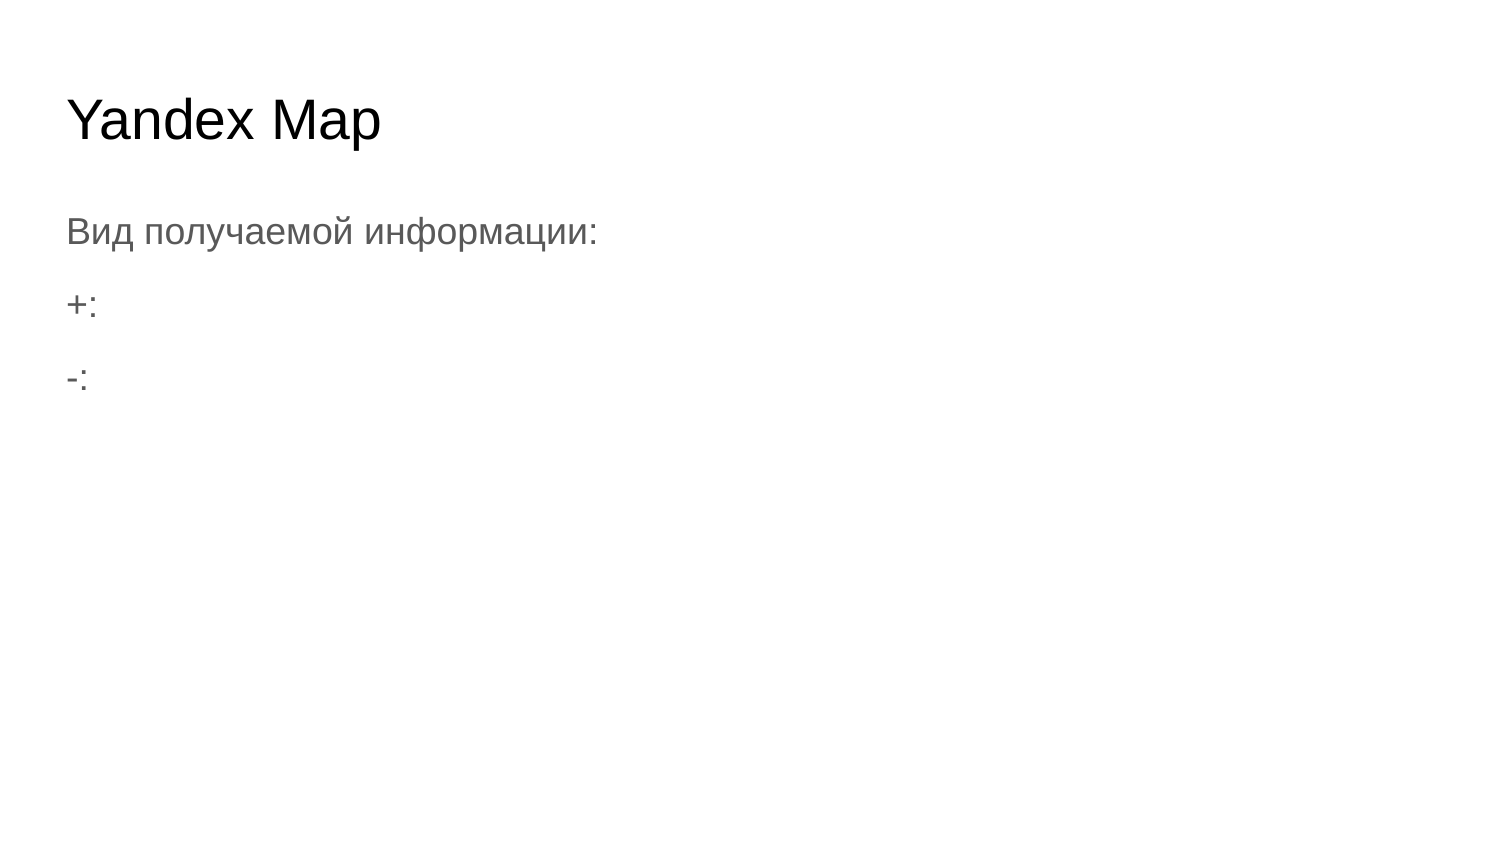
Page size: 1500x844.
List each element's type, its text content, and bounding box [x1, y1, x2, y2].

list Вид получаемой информации: +: -: [51, 189, 1449, 750]
title Yandex Map [51, 72, 1449, 167]
